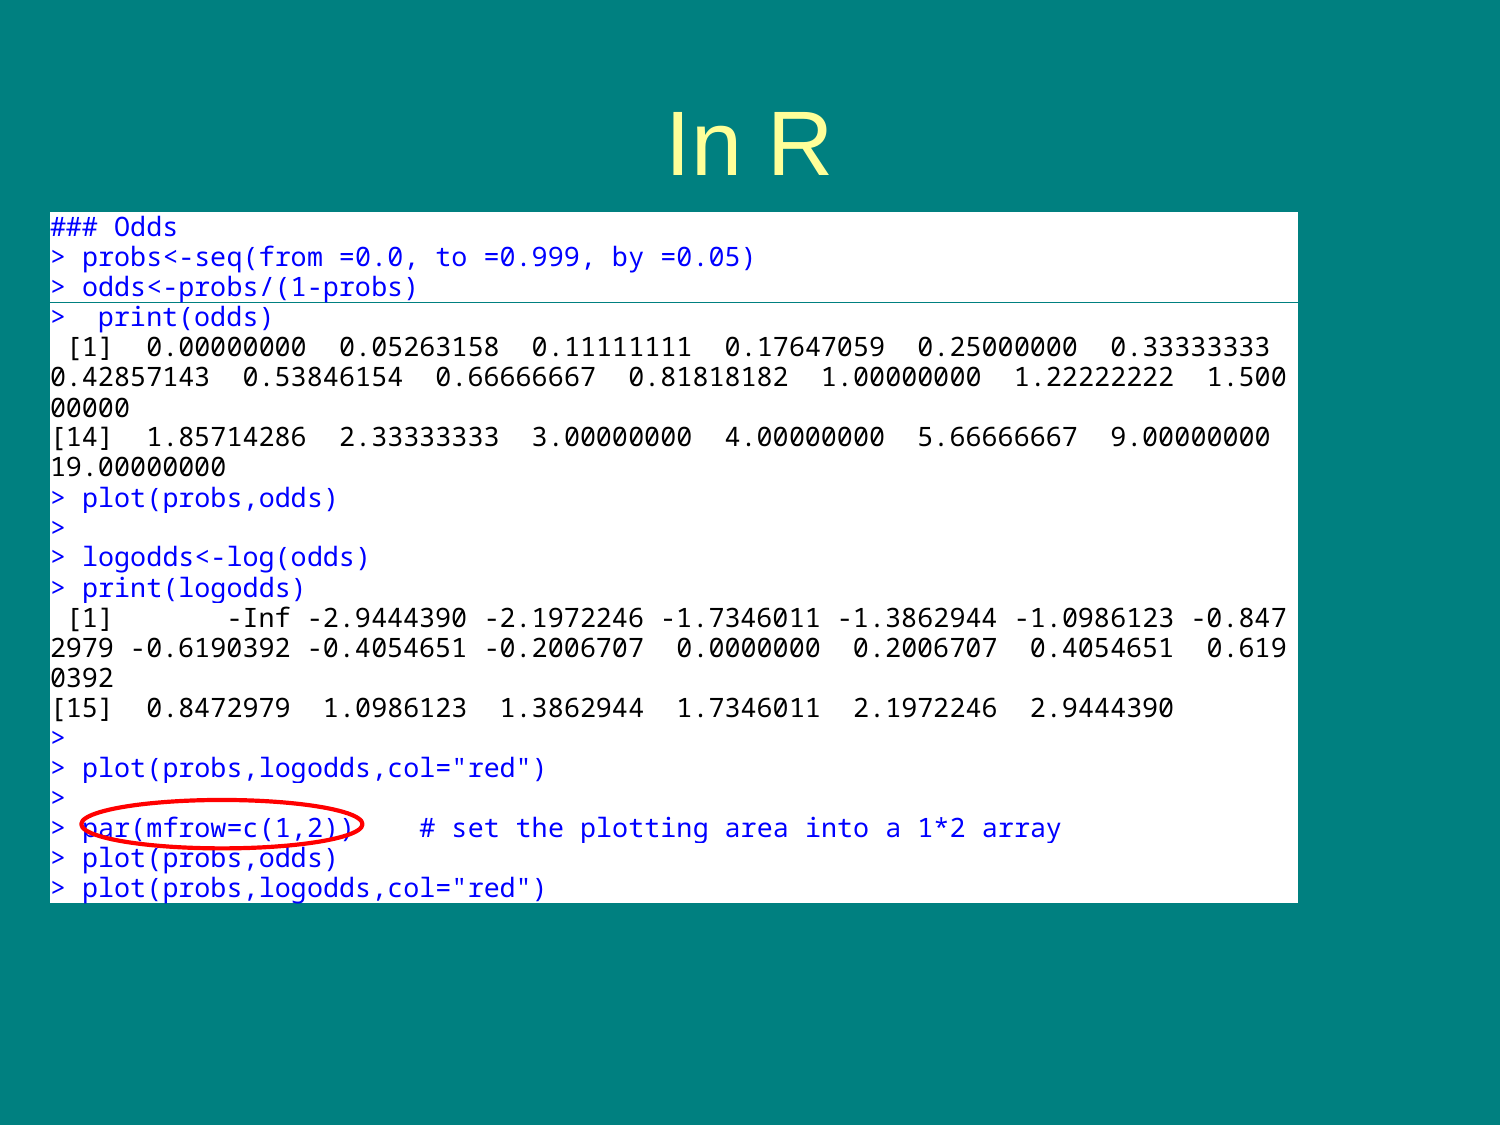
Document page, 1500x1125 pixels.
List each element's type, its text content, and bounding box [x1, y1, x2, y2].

picture [50, 212, 1300, 904]
title In R [75, 45, 1425, 233]
